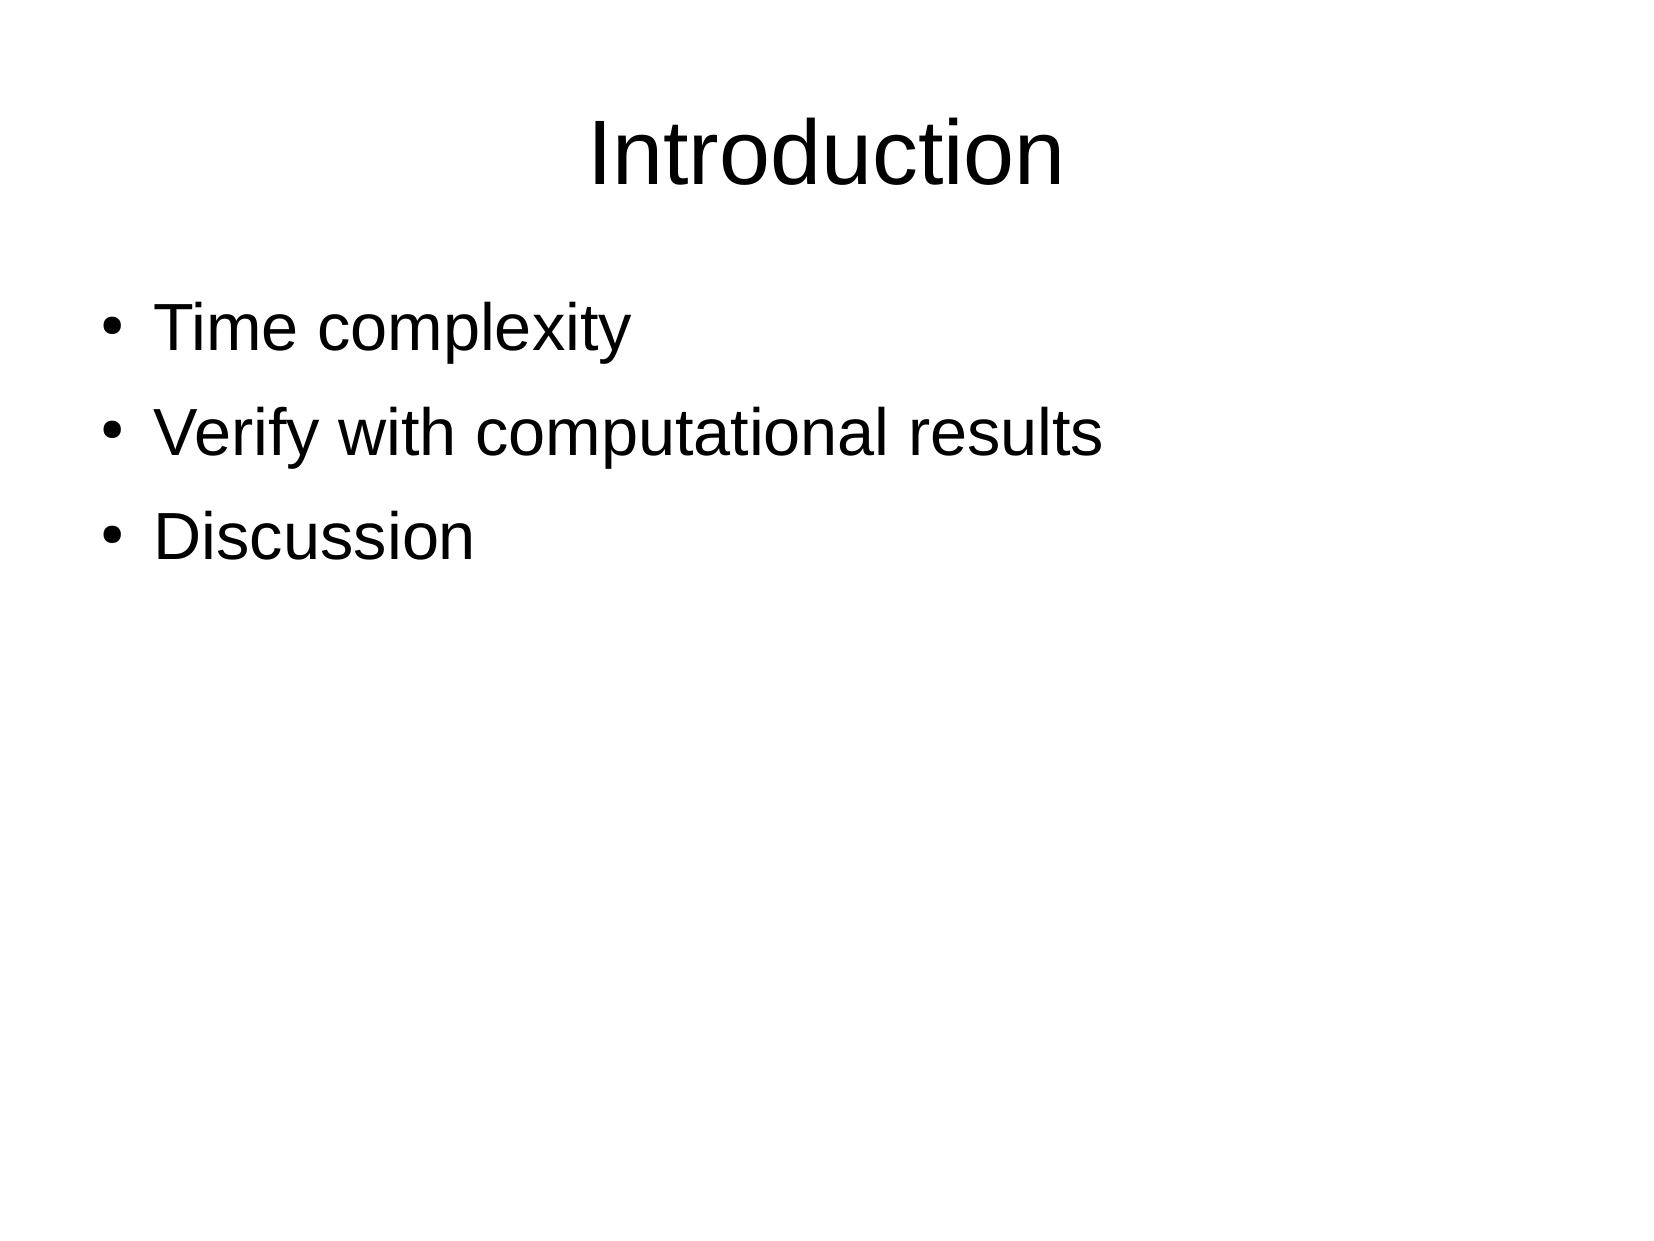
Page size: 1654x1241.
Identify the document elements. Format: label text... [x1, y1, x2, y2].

title Introduction [82, 49, 1571, 257]
list Time complexity Verify with computational results Discussion [82, 290, 1571, 1010]
